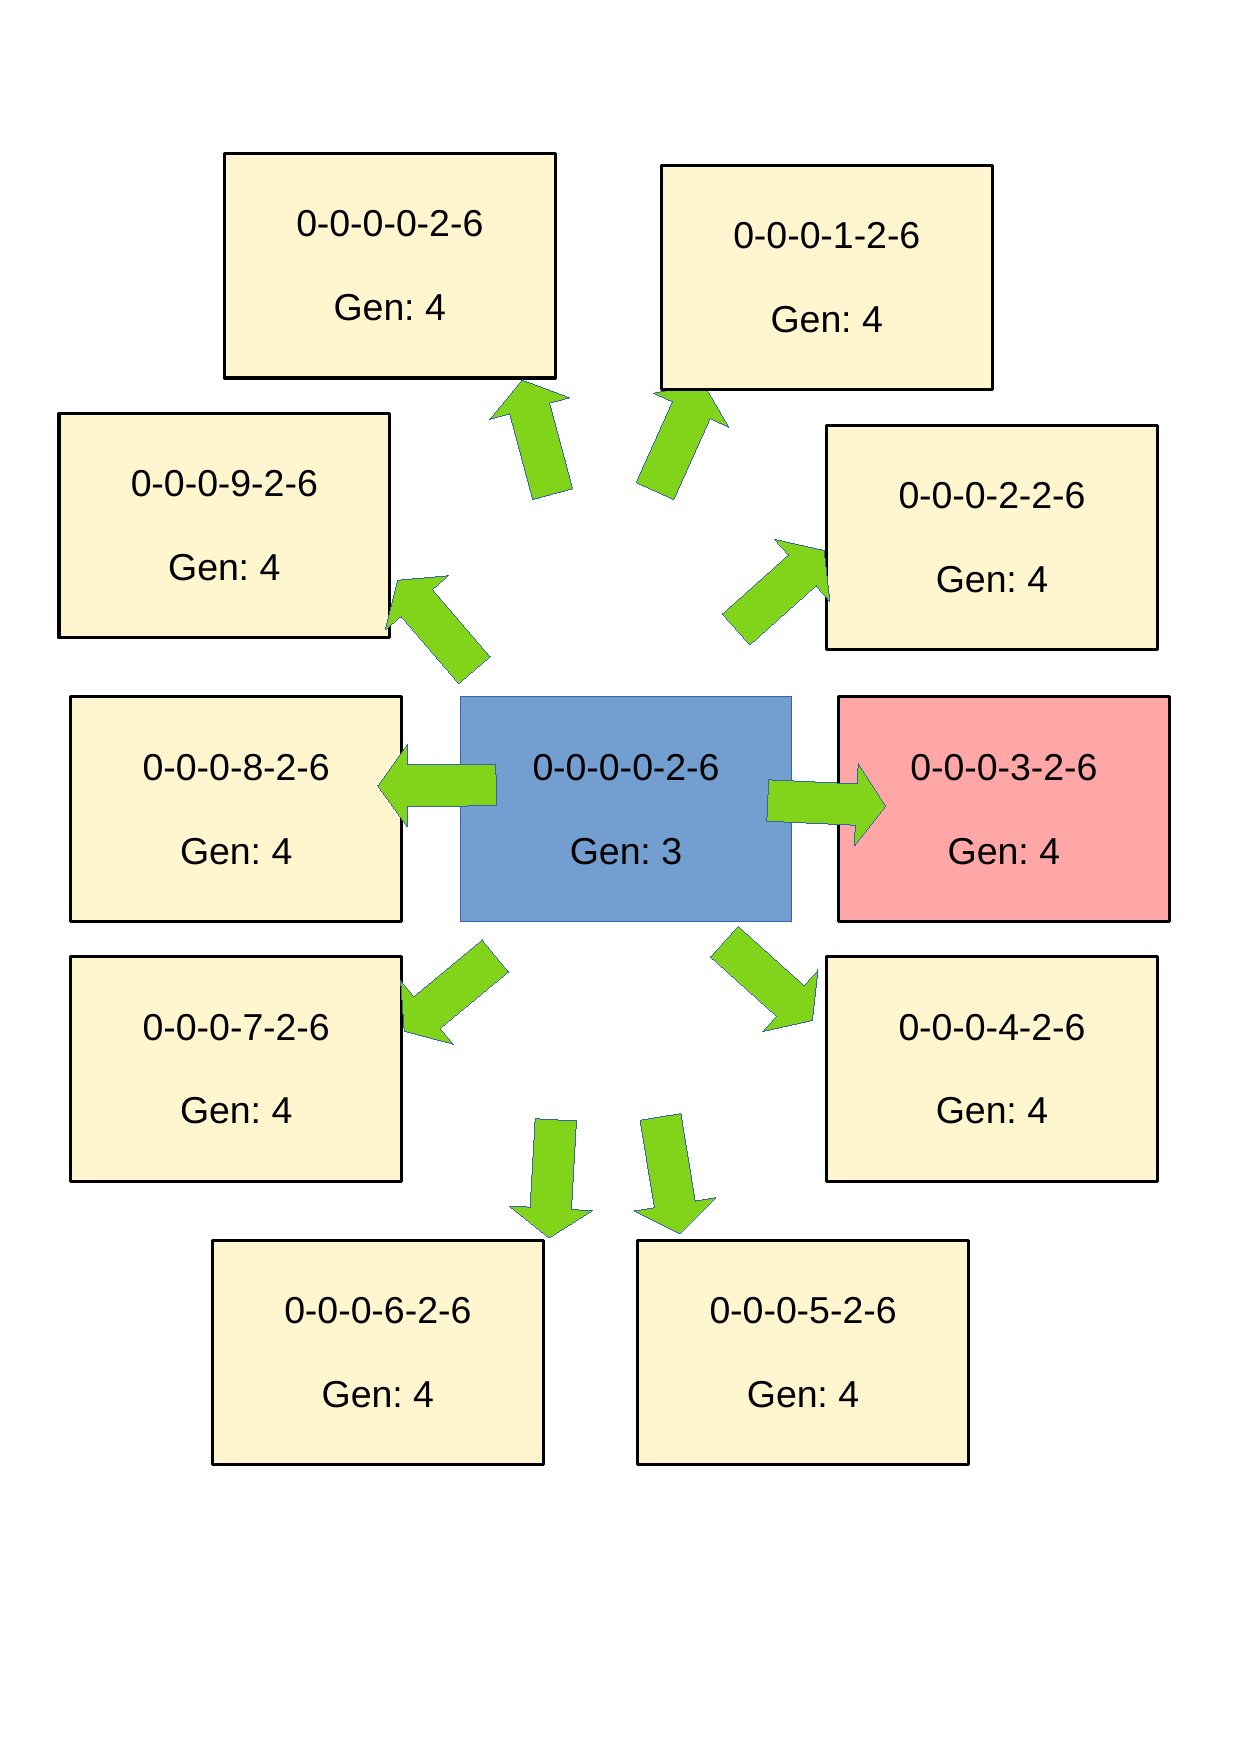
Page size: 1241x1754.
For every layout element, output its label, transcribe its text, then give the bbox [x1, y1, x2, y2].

text_box [489, 379, 573, 500]
text_box 0-0-0-1-2-6 Gen: 4 [661, 165, 993, 390]
text_box 0-0-0-2-2-6 Gen: 4 [826, 425, 1158, 650]
text_box 0-0-0-8-2-6 Gen: 4 [70, 696, 402, 922]
text_box 0-0-0-9-2-6 Gen: 4 [59, 413, 390, 638]
text_box [766, 763, 886, 846]
text_box [400, 939, 509, 1045]
text_box [710, 926, 818, 1032]
text_box [509, 1118, 593, 1238]
text_box [636, 390, 729, 500]
text_box 0-0-0-5-2-6 Gen: 4 [637, 1240, 969, 1465]
text_box 0-0-0-3-2-6 Gen: 4 [838, 696, 1170, 922]
text_box 0-0-0-6-2-6 Gen: 4 [212, 1240, 544, 1465]
text_box 0-0-0-0-2-6 Gen: 3 [460, 696, 792, 922]
text_box [377, 744, 497, 827]
text_box [385, 575, 491, 684]
text_box 0-0-0-4-2-6 Gen: 4 [826, 956, 1158, 1182]
text_box 0-0-0-0-2-6 Gen: 4 [224, 153, 556, 378]
text_box [722, 539, 830, 645]
text_box [634, 1113, 716, 1234]
text_box 0-0-0-7-2-6 Gen: 4 [70, 956, 402, 1182]
